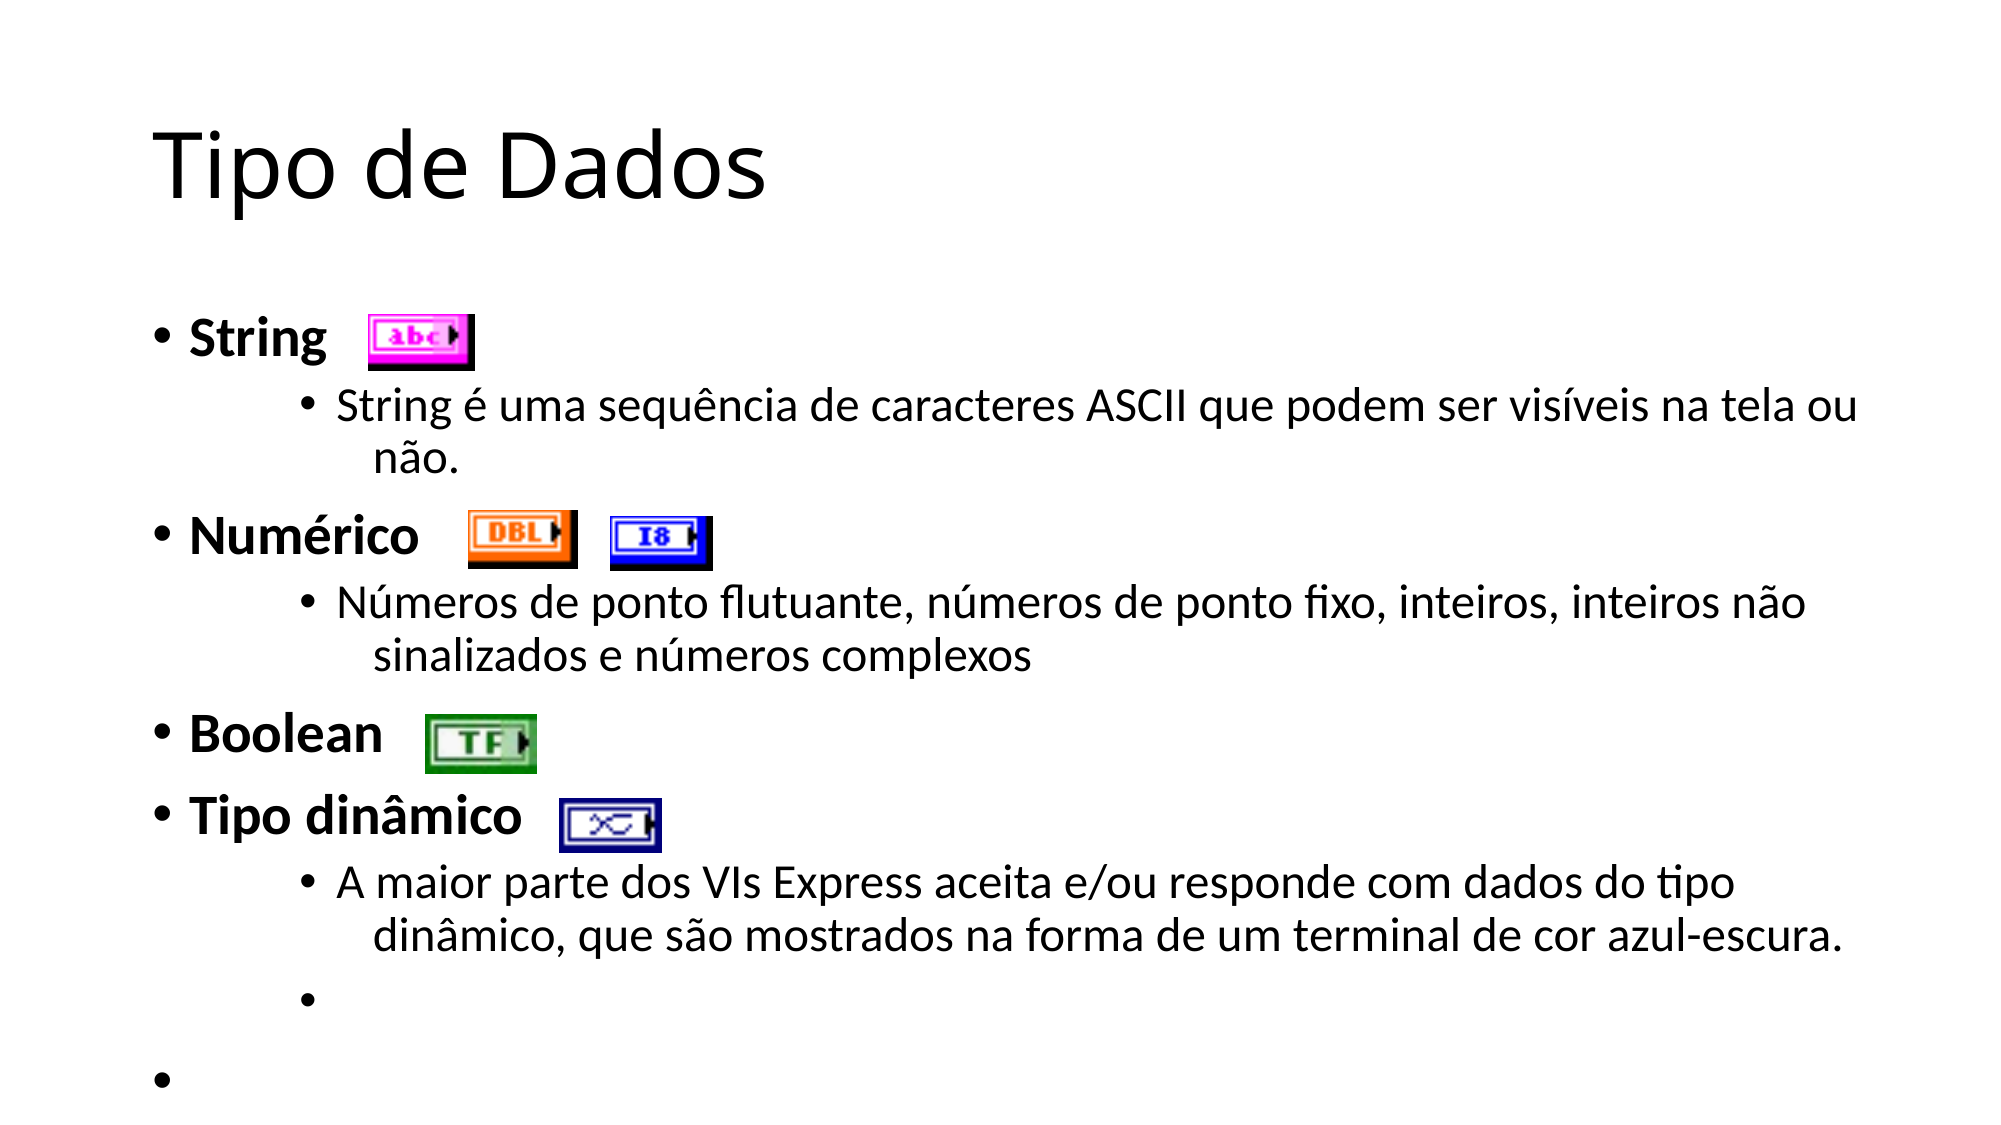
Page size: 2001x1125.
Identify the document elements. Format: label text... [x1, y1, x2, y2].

list String String é uma sequência de caracteres ASCII que podem ser visíveis na tela ou não. Numérico Números de ponto flutuante, números de ponto fixo, inteiros, inteiros não sinalizados e números complexos Boolean Tipo dinâmico A maior parte dos VIs Express aceita e/ou responde com dados do tipo dinâmico, que são mostrados na forma de um terminal de cor azul-escura. [137, 299, 1910, 976]
title Tipo de Dados [137, 59, 1863, 278]
